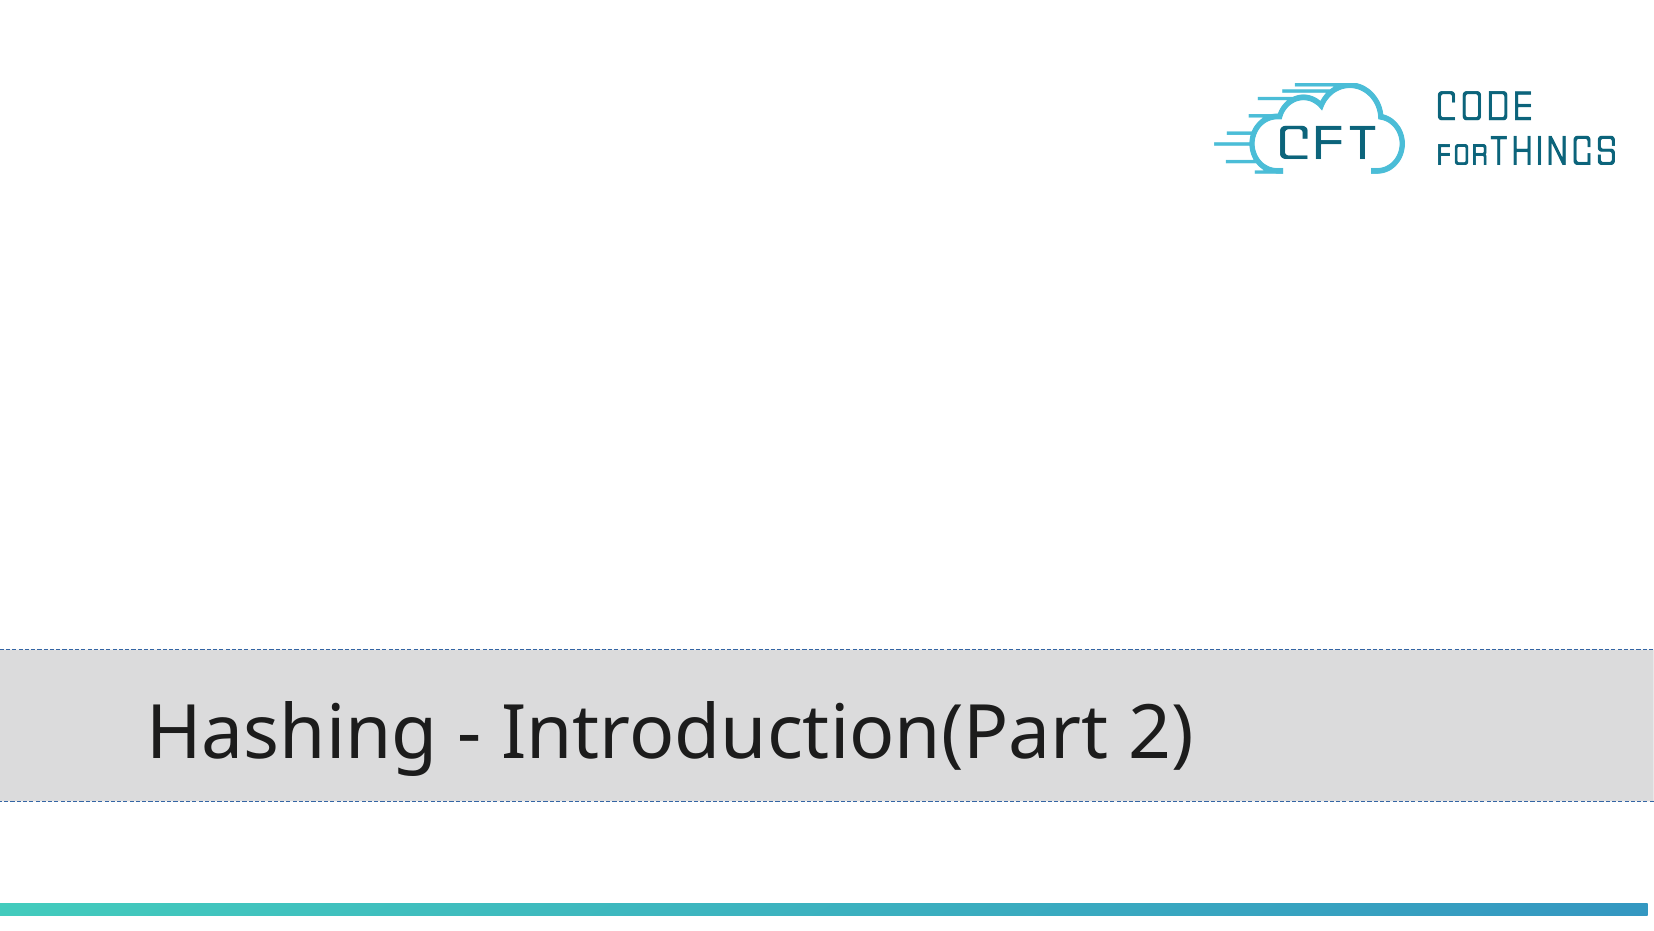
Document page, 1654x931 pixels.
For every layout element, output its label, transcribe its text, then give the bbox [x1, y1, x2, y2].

title Hashing - Introduction(Part 2) [53, 651, 1542, 807]
picture [1214, 83, 1615, 174]
